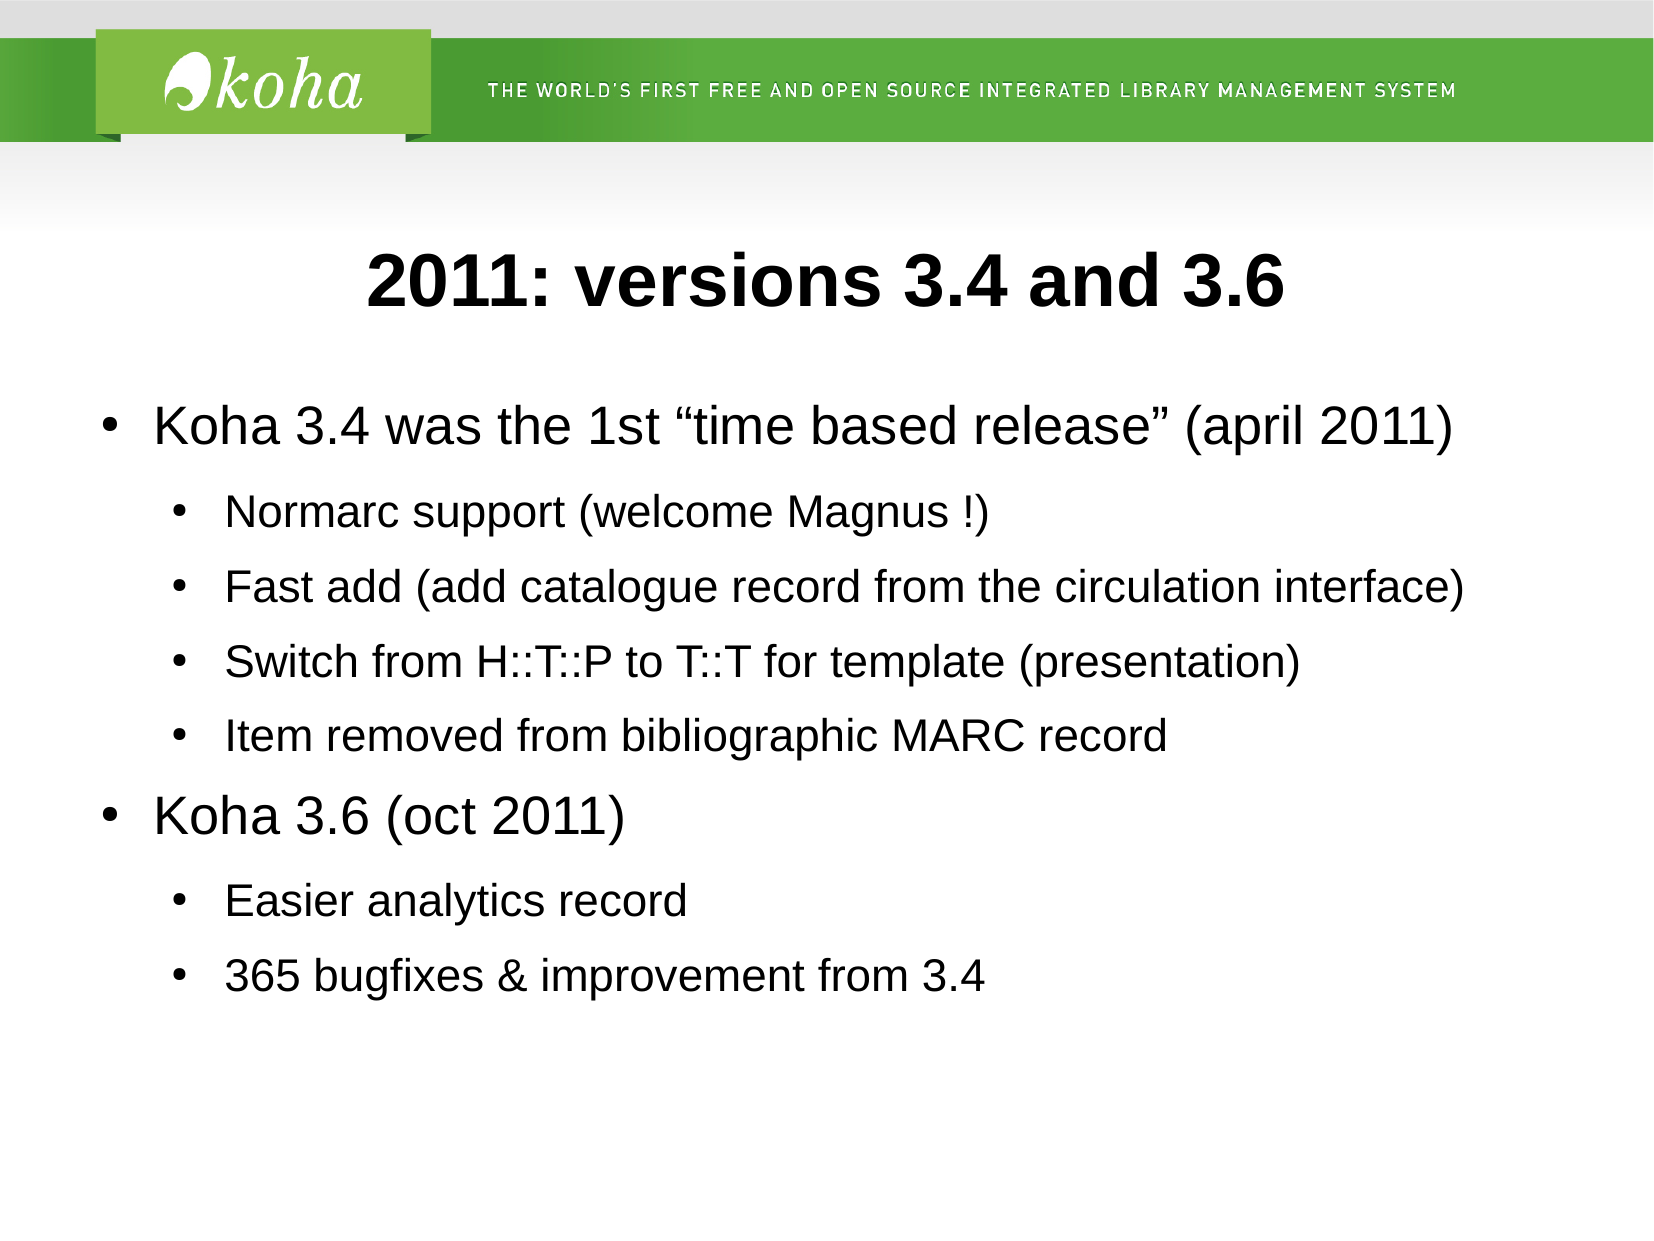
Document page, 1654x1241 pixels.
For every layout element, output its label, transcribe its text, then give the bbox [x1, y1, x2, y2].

list Koha 3.4 was the 1st “time based release” (april 2011) Normarc support (welcome Magnus !) Fast add (add catalogue record from the circulation interface) Switch from H::T::P to T::T for template (presentation) Item removed from bibliographic MARC record Koha 3.6 (oct 2011) Easier analytics record 365 bugfixes & improvement from 3.4 [82, 395, 1571, 1115]
picture [0, 0, 1654, 1241]
title 2011: versions 3.4 and 3.6 [82, 177, 1571, 385]
